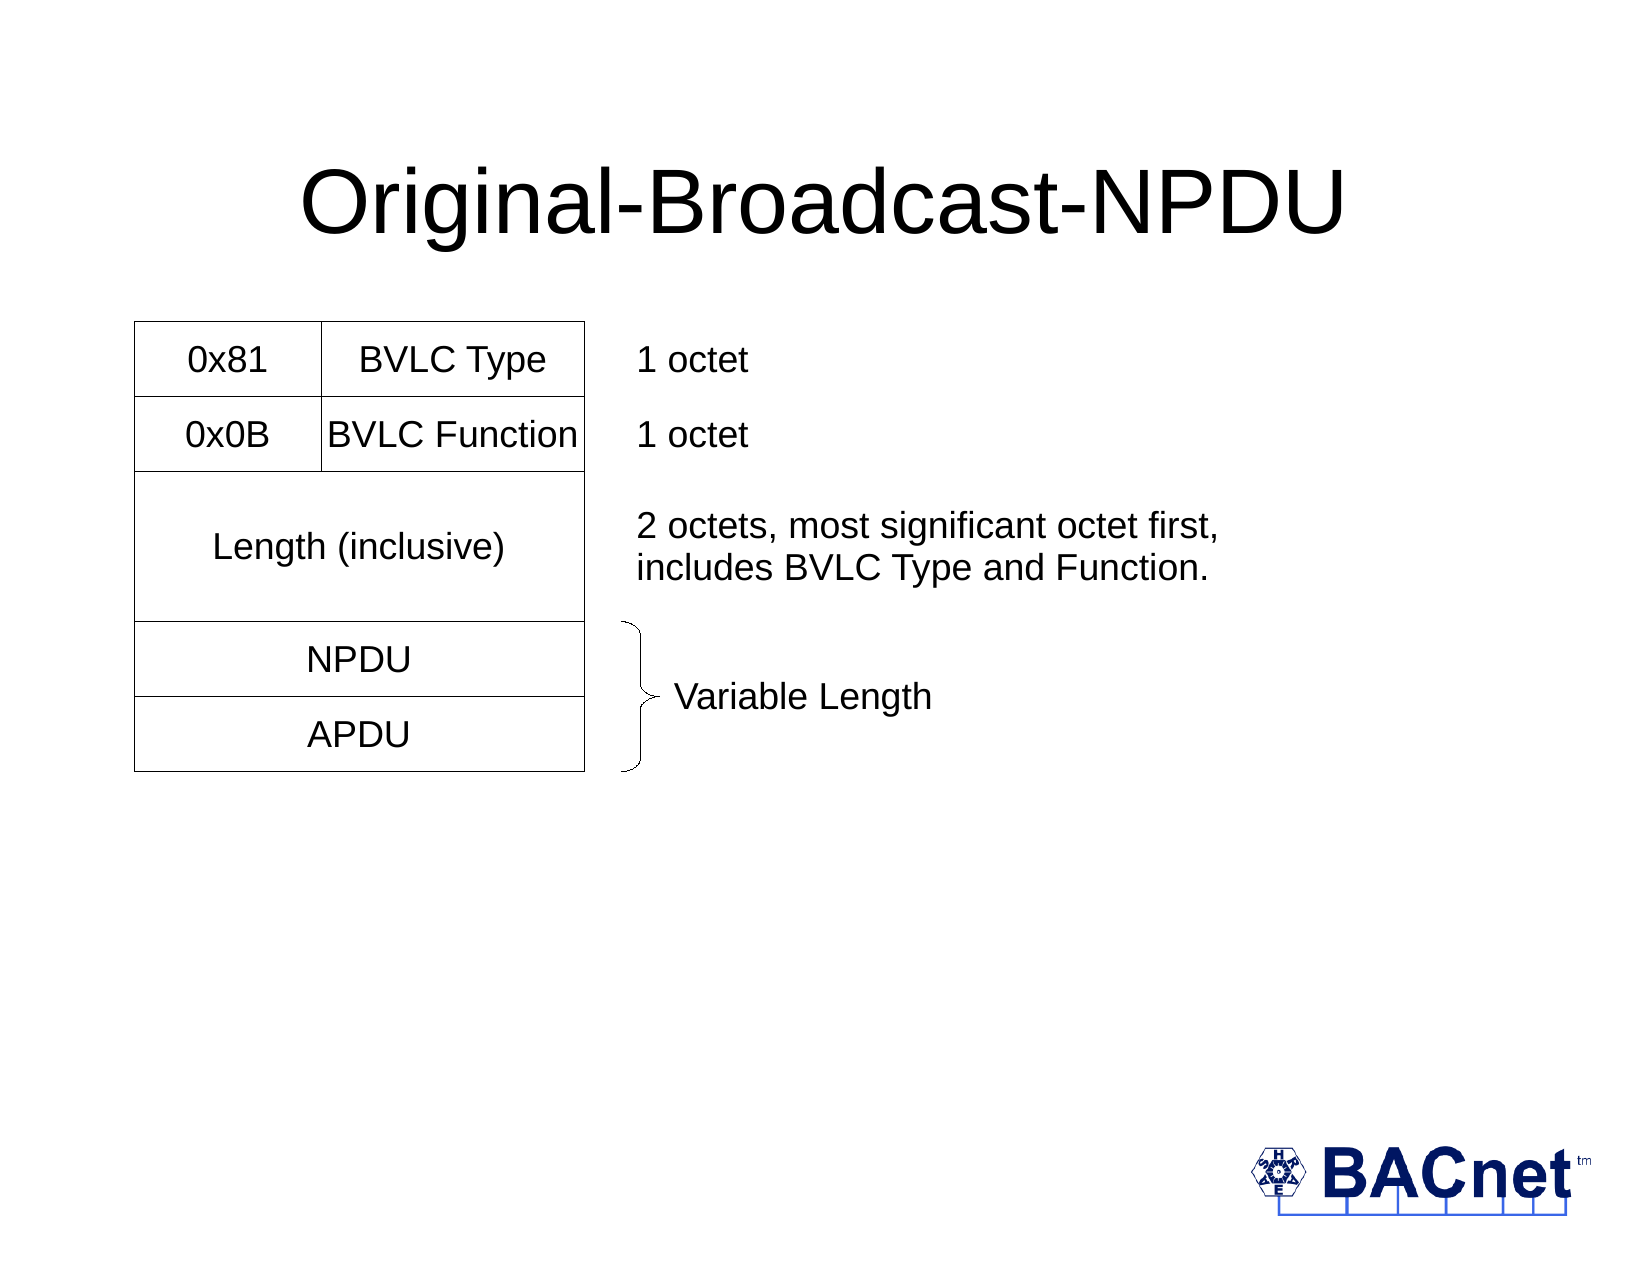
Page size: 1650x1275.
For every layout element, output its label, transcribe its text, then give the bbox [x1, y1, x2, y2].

text_box 0x81 [134, 321, 321, 396]
text_box APDU [134, 696, 585, 772]
picture [1251, 1146, 1591, 1216]
text_box Length (inclusive) [134, 471, 585, 621]
text_box BVLC Type [321, 321, 585, 396]
text_box 1 octet [621, 396, 847, 472]
text_box BVLC Function [322, 396, 585, 471]
text_box NPDU [134, 621, 585, 696]
text_box Variable Length [659, 659, 1185, 735]
text_box 2 octets, most significant octet first, includes BVLC Type and Function. [621, 471, 1297, 622]
text_box 0x0B [134, 396, 322, 472]
text_box 1 octet [621, 321, 847, 396]
title Original-Broadcast-NPDU [135, 112, 1515, 291]
